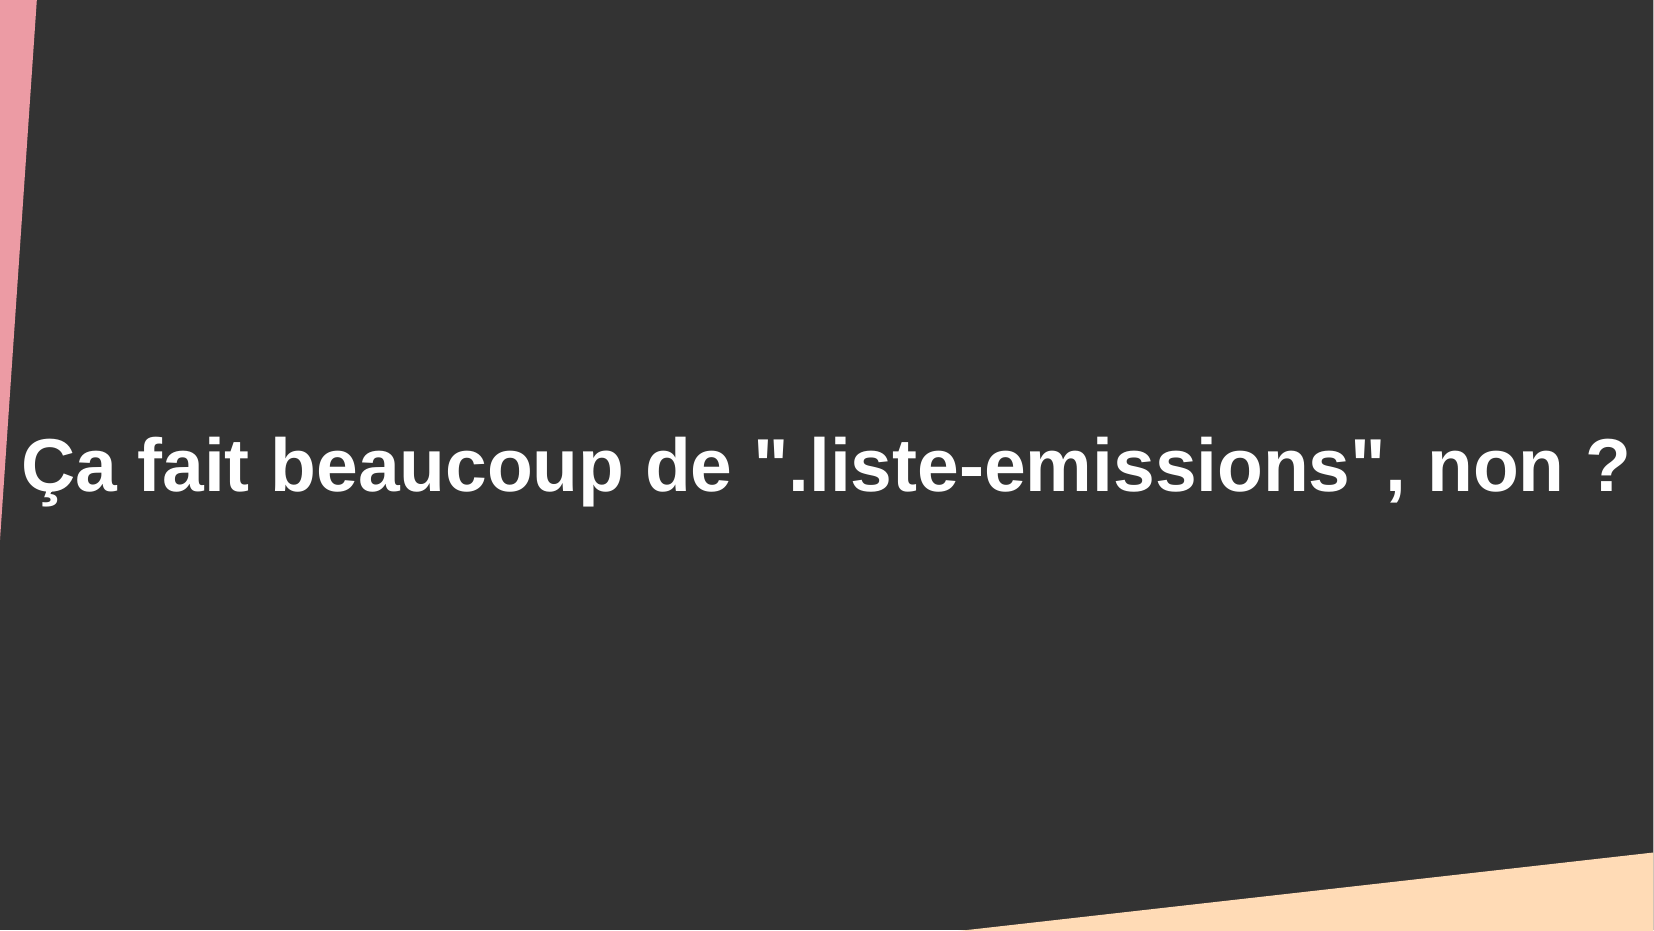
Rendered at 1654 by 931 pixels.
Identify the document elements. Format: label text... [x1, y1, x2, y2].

text_box [958, 852, 1654, 931]
text_box [0, 0, 37, 540]
title Ça fait beaucoup de ".liste-emissions", non ? [19, 423, 1635, 508]
